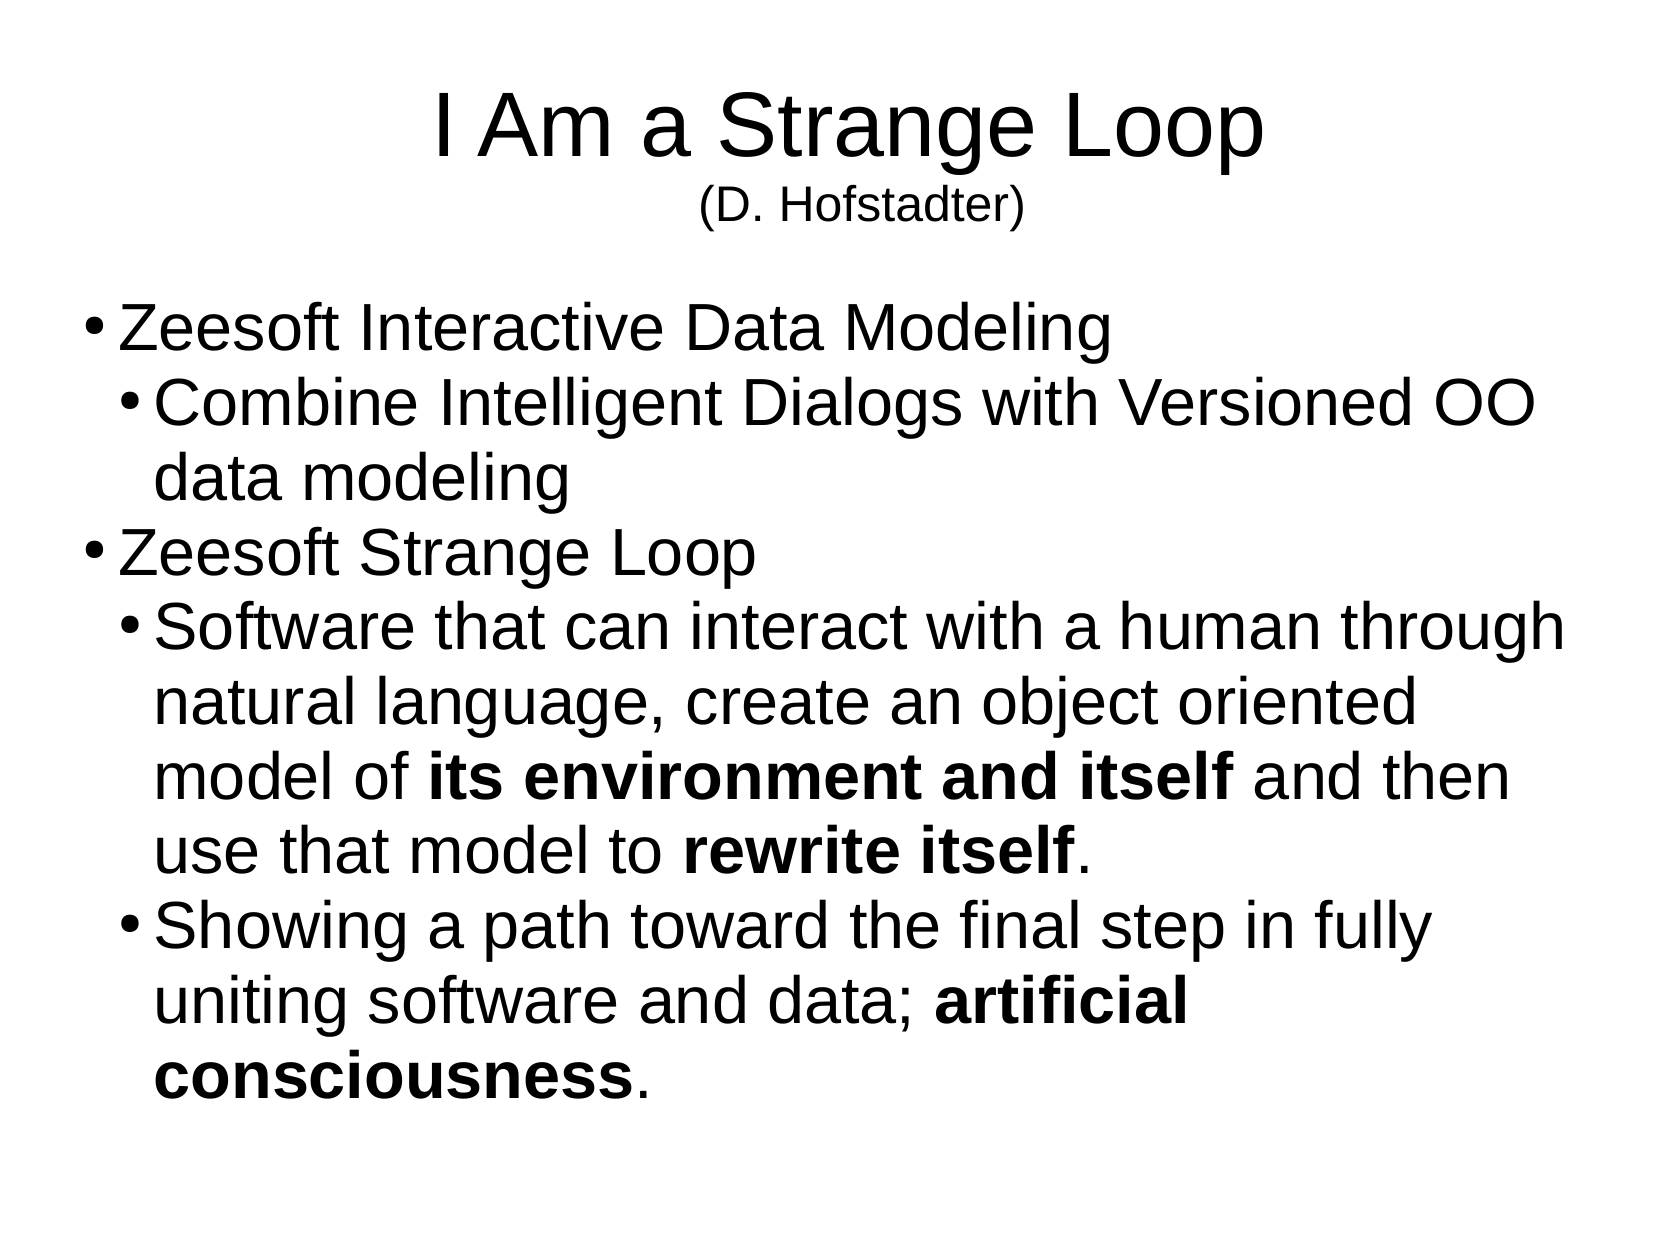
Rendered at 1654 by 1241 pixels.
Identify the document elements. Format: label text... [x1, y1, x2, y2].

title I Am a Strange Loop (D. Hofstadter) [82, 49, 1571, 257]
subtitle Zeesoft Interactive Data Modeling Combine Intelligent Dialogs with Versioned OO data modeling Zeesoft Strange Loop Software that can interact with a human through natural language, create an object oriented model of its environment and itself and then use that model to rewrite itself. Showing a path toward the final step in fully uniting software and data; artificial consciousness. [82, 290, 1571, 1188]
